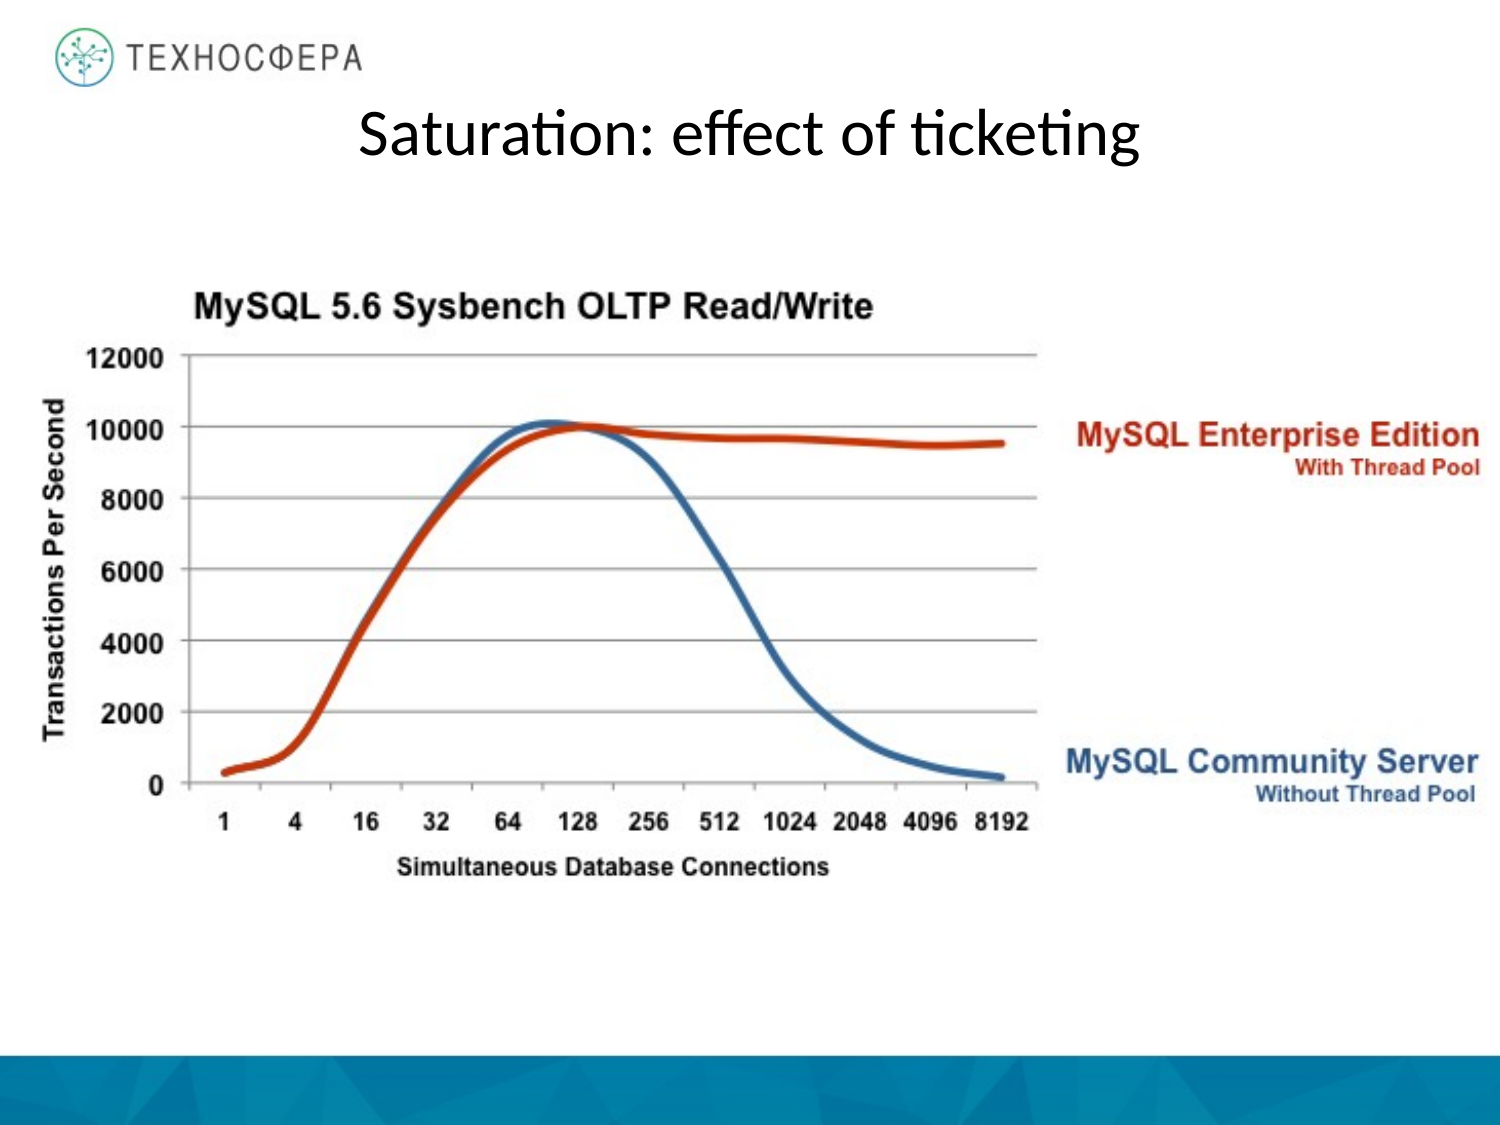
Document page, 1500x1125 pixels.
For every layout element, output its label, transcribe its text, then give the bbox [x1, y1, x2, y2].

title Saturation: effect of ticketing [75, 45, 1425, 192]
picture [0, 0, 1500, 1057]
